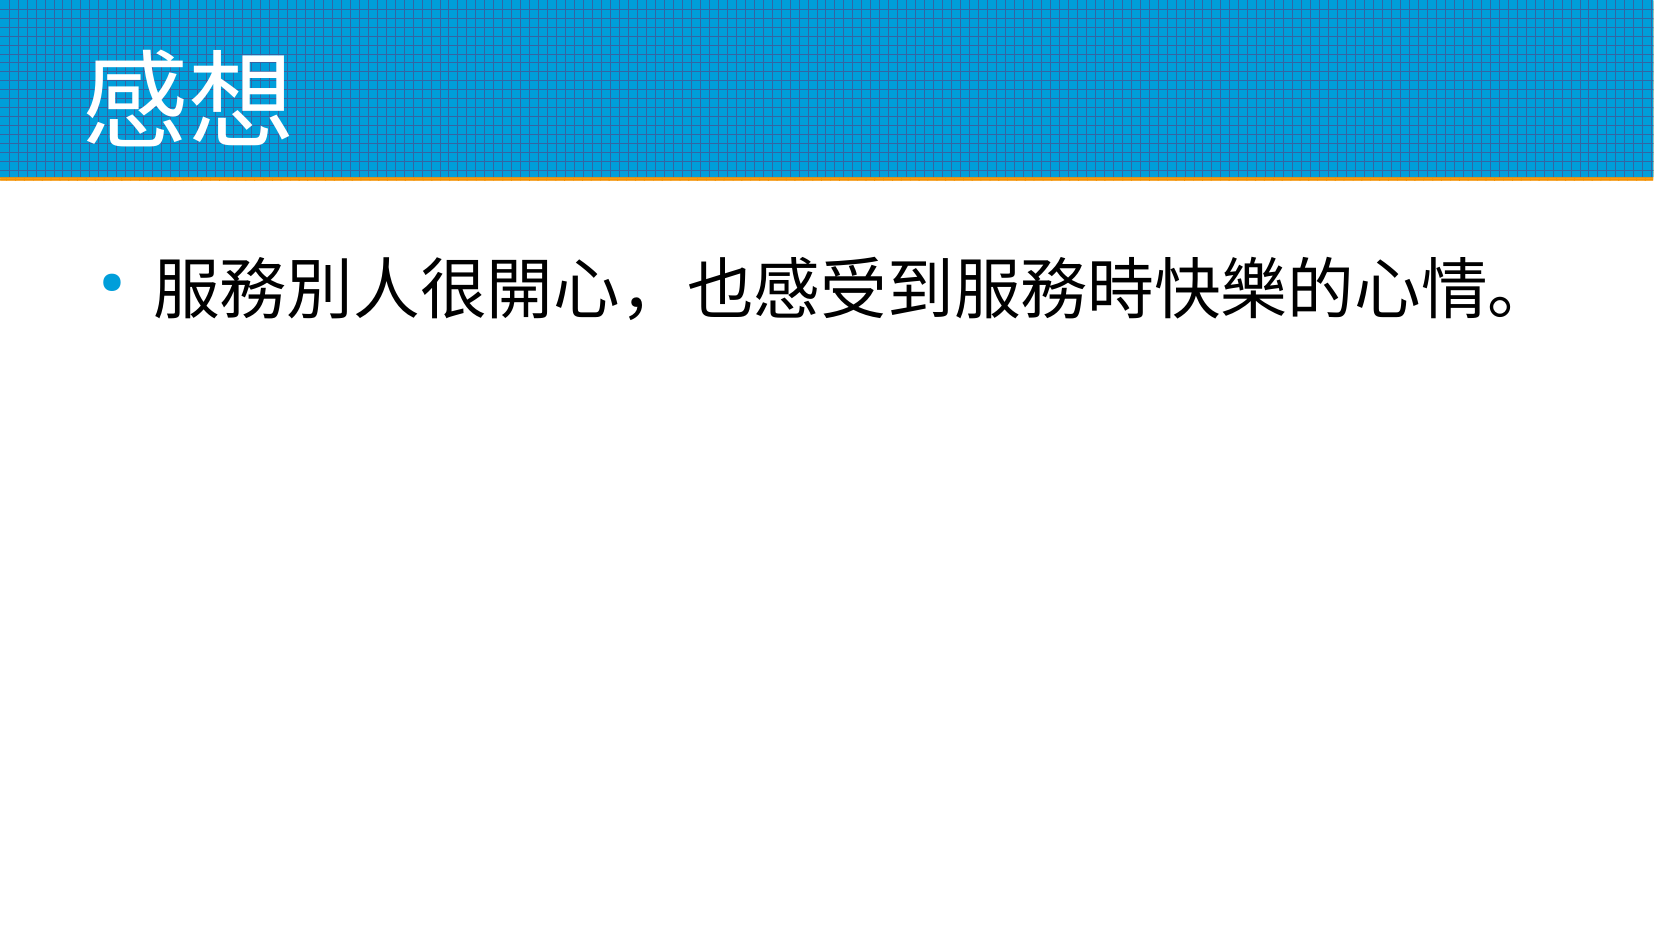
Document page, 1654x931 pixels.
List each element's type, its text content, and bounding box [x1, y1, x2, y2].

title 感想 [82, 14, 1571, 171]
list 服務別人很開心，也感受到服務時快樂的心情。 [82, 236, 1563, 811]
